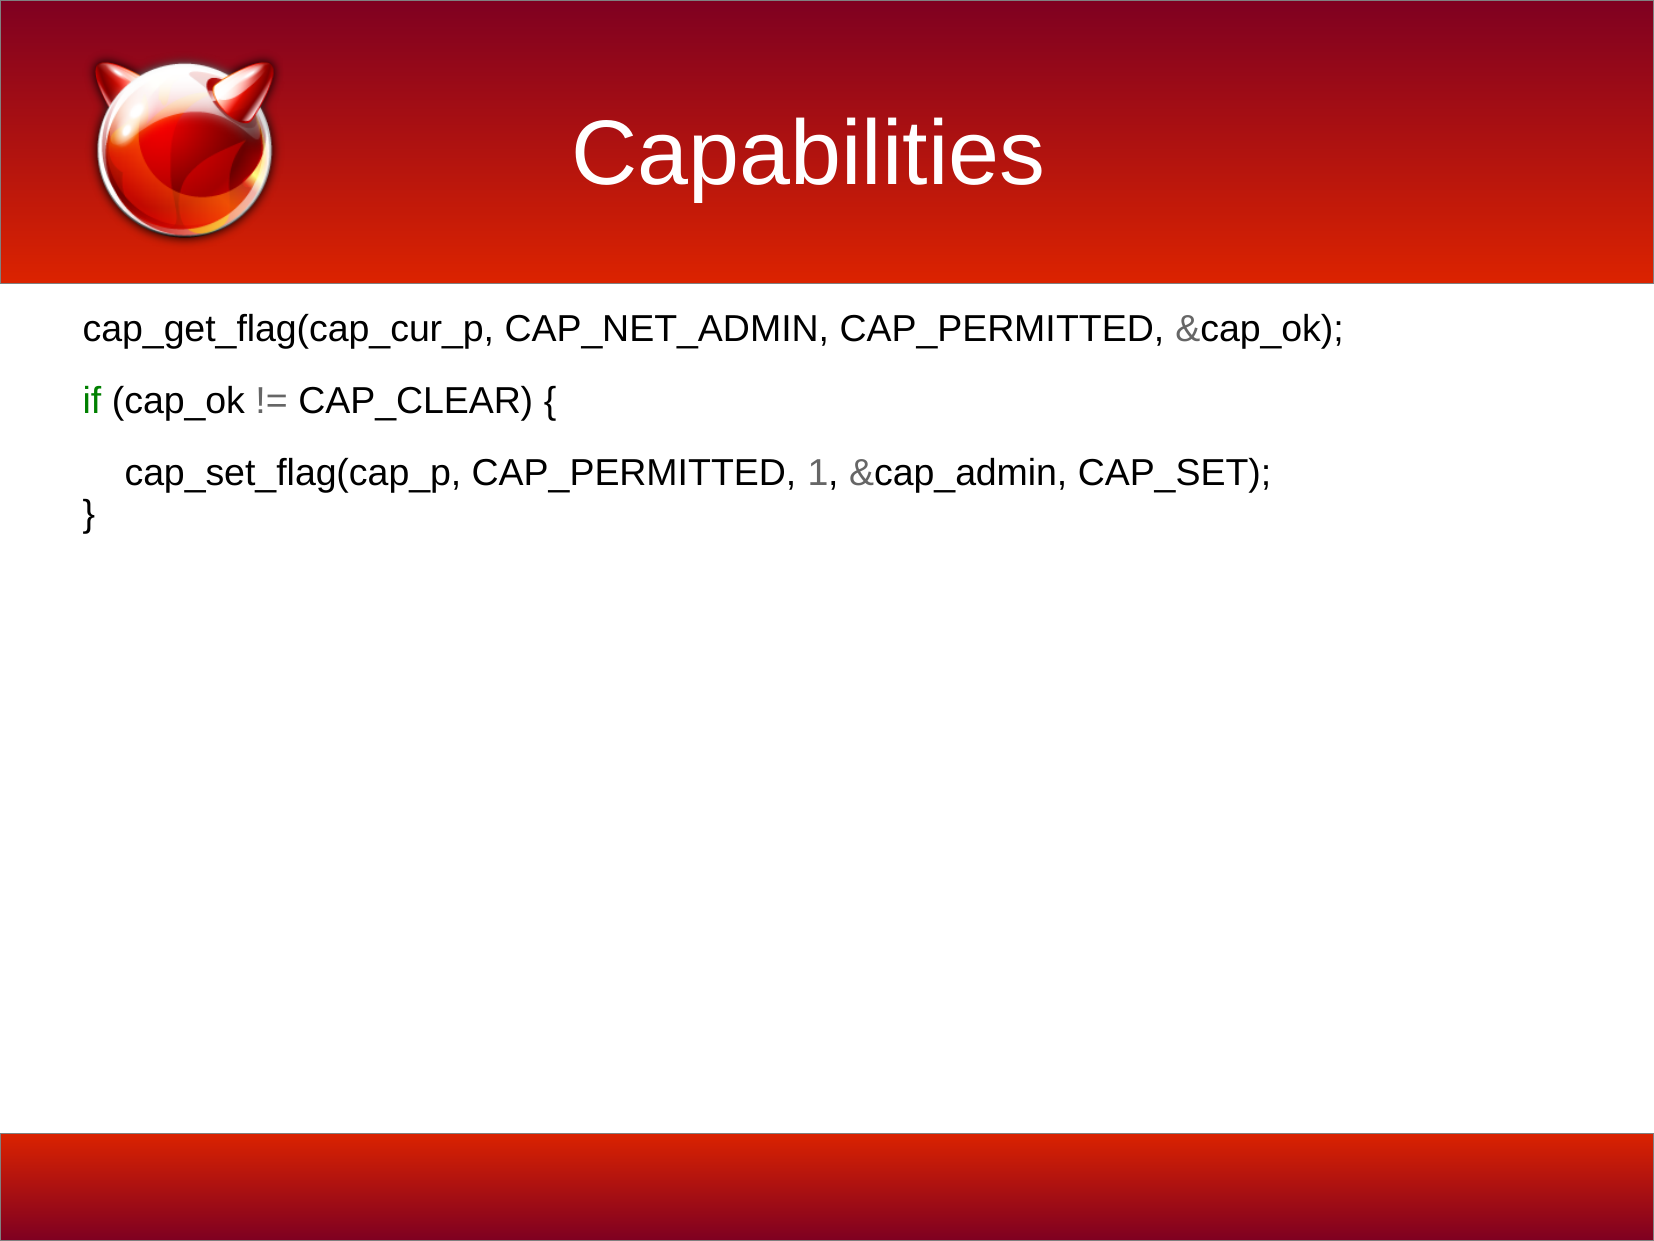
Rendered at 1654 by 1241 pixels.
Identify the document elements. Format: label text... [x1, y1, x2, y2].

list cap_get_flag(cap_cur_p, CAP_NET_ADMIN, CAP_PERMITTED, &cap_ok); if (cap_ok != CAP_CLEAR) { cap_set_flag(cap_p, CAP_PERMITTED, 1, &cap_admin, CAP_SET); } [82, 307, 1538, 928]
title Capabilities [82, 49, 1536, 257]
